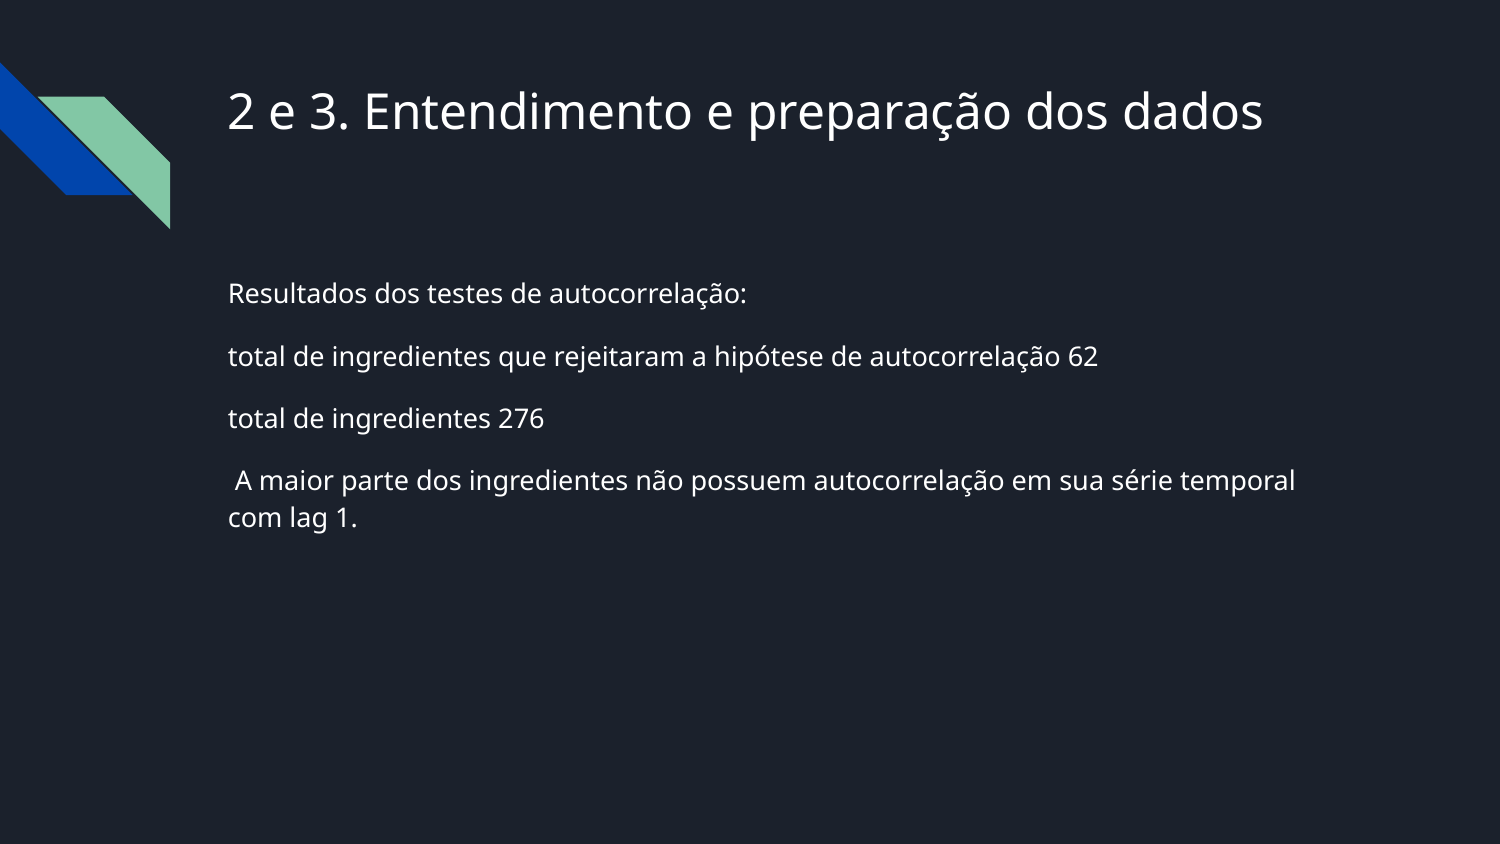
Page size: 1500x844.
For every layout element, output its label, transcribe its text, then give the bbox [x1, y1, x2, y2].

list Resultados dos testes de autocorrelação: total de ingredientes que rejeitaram a hipótese de autocorrelação 62 total de ingredientes 276 A maior parte dos ingredientes não possuem autocorrelação em sua série temporal com lag 1. [212, 257, 1368, 735]
title 2 e 3. Entendimento e preparação dos dados [212, 64, 1368, 215]
